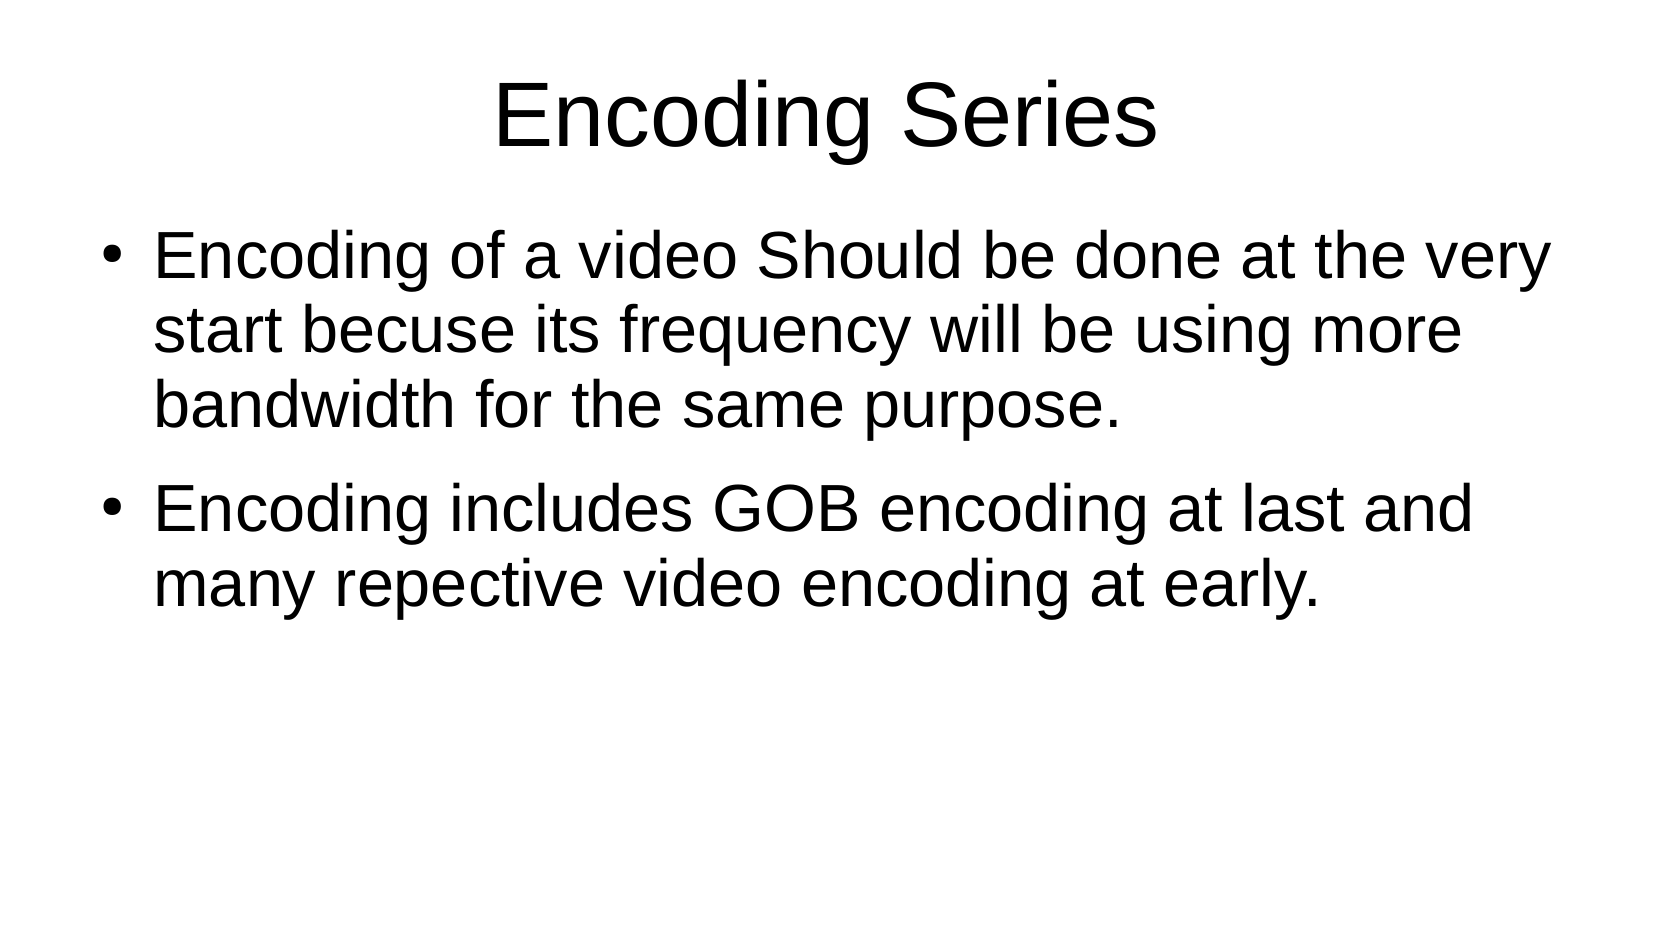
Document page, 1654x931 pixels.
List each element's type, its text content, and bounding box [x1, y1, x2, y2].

list Encoding of a video Should be done at the very start becuse its frequency will be using more bandwidth for the same purpose. Encoding includes GOB encoding at last and many repective video encoding at early. [82, 217, 1571, 758]
title Encoding Series [82, 37, 1571, 193]
